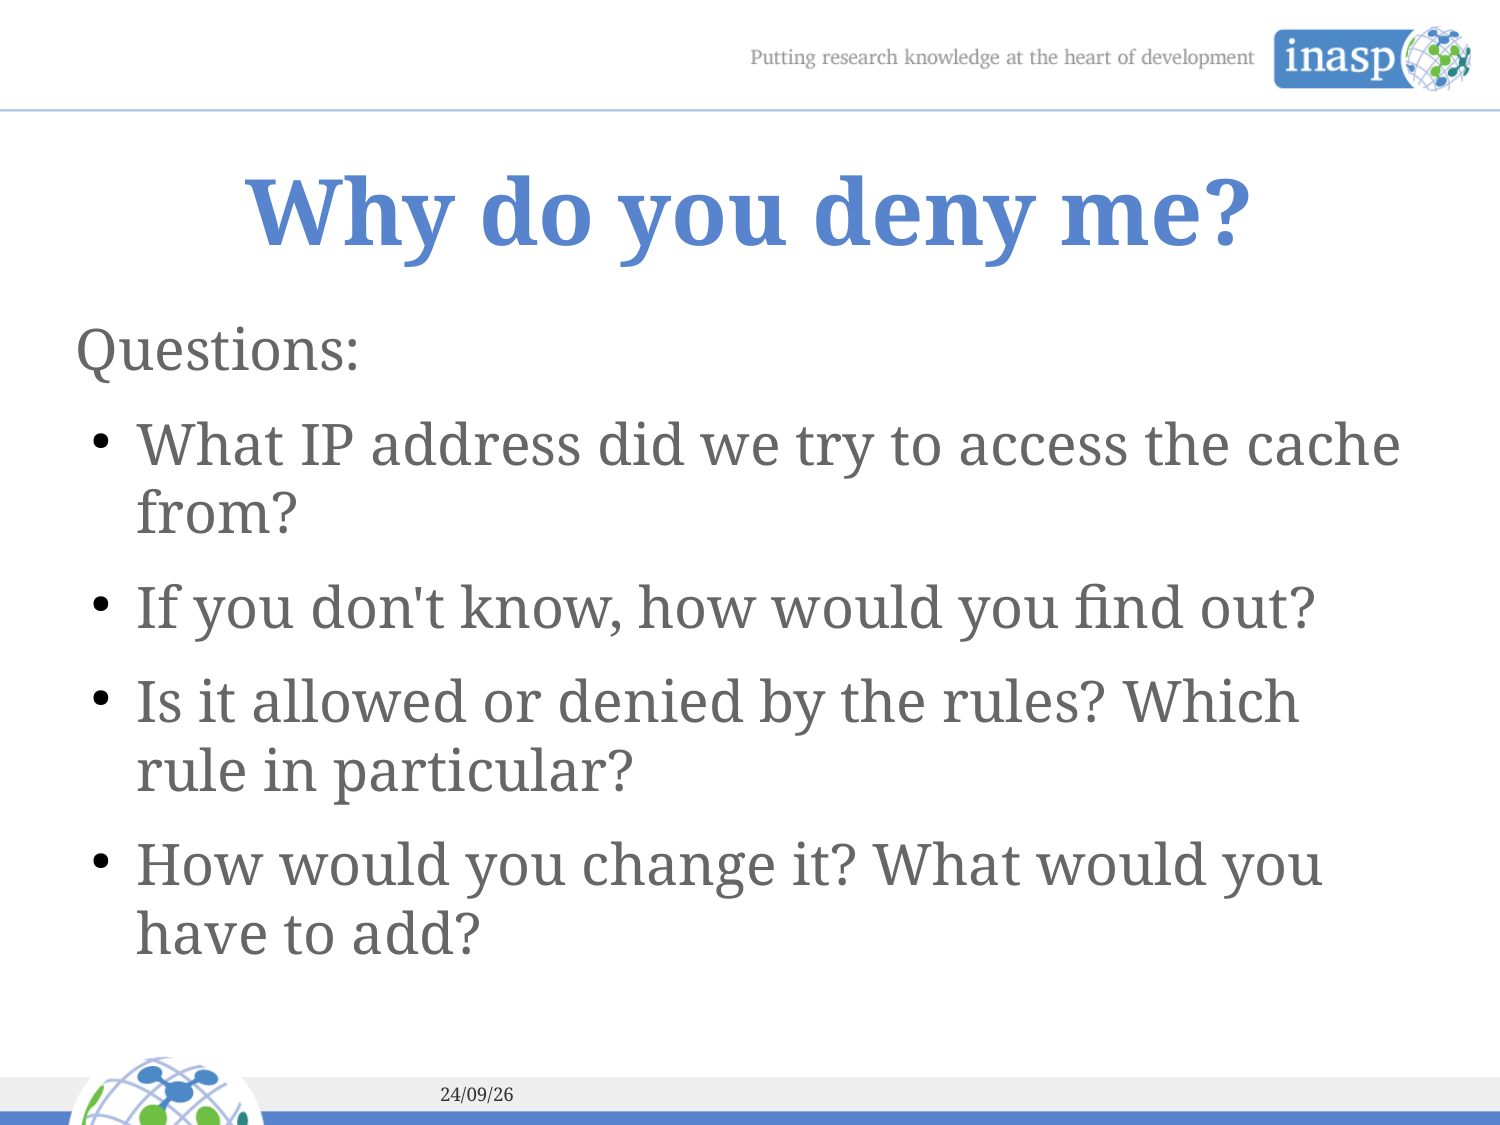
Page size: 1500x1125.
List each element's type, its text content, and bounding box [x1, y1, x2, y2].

title Why do you deny me? [75, 129, 1426, 313]
list Questions: What IP address did we try to access the cache from? If you don't know, how would you find out? Is it allowed or denied by the rules? Which rule in particular? How would you change it? What would you have to add? [75, 313, 1426, 967]
picture [0, 0, 1500, 1125]
